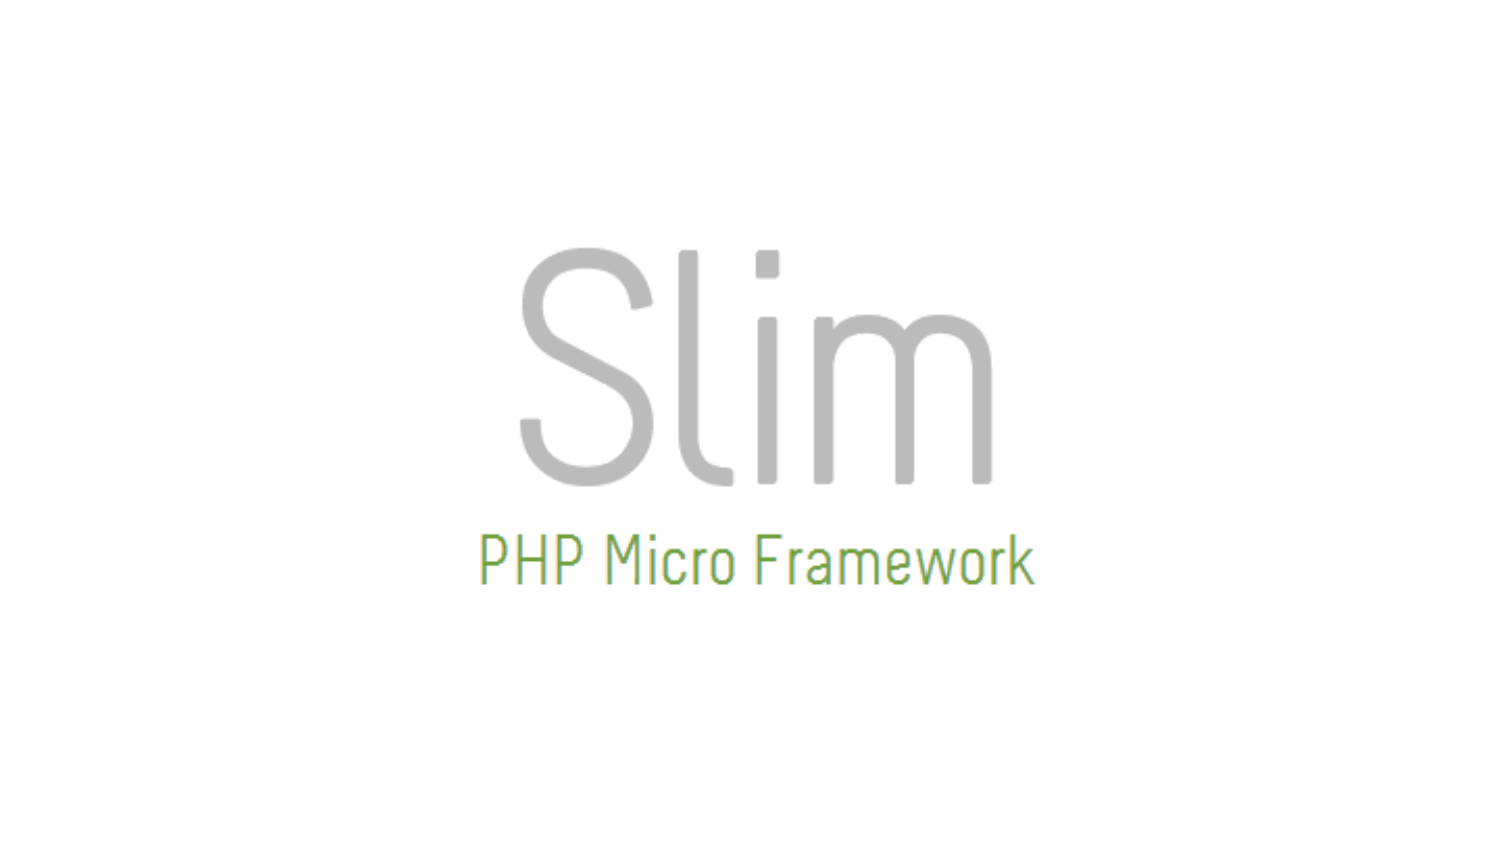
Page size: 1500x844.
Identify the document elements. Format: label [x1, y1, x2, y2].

picture [104, 213, 1396, 631]
